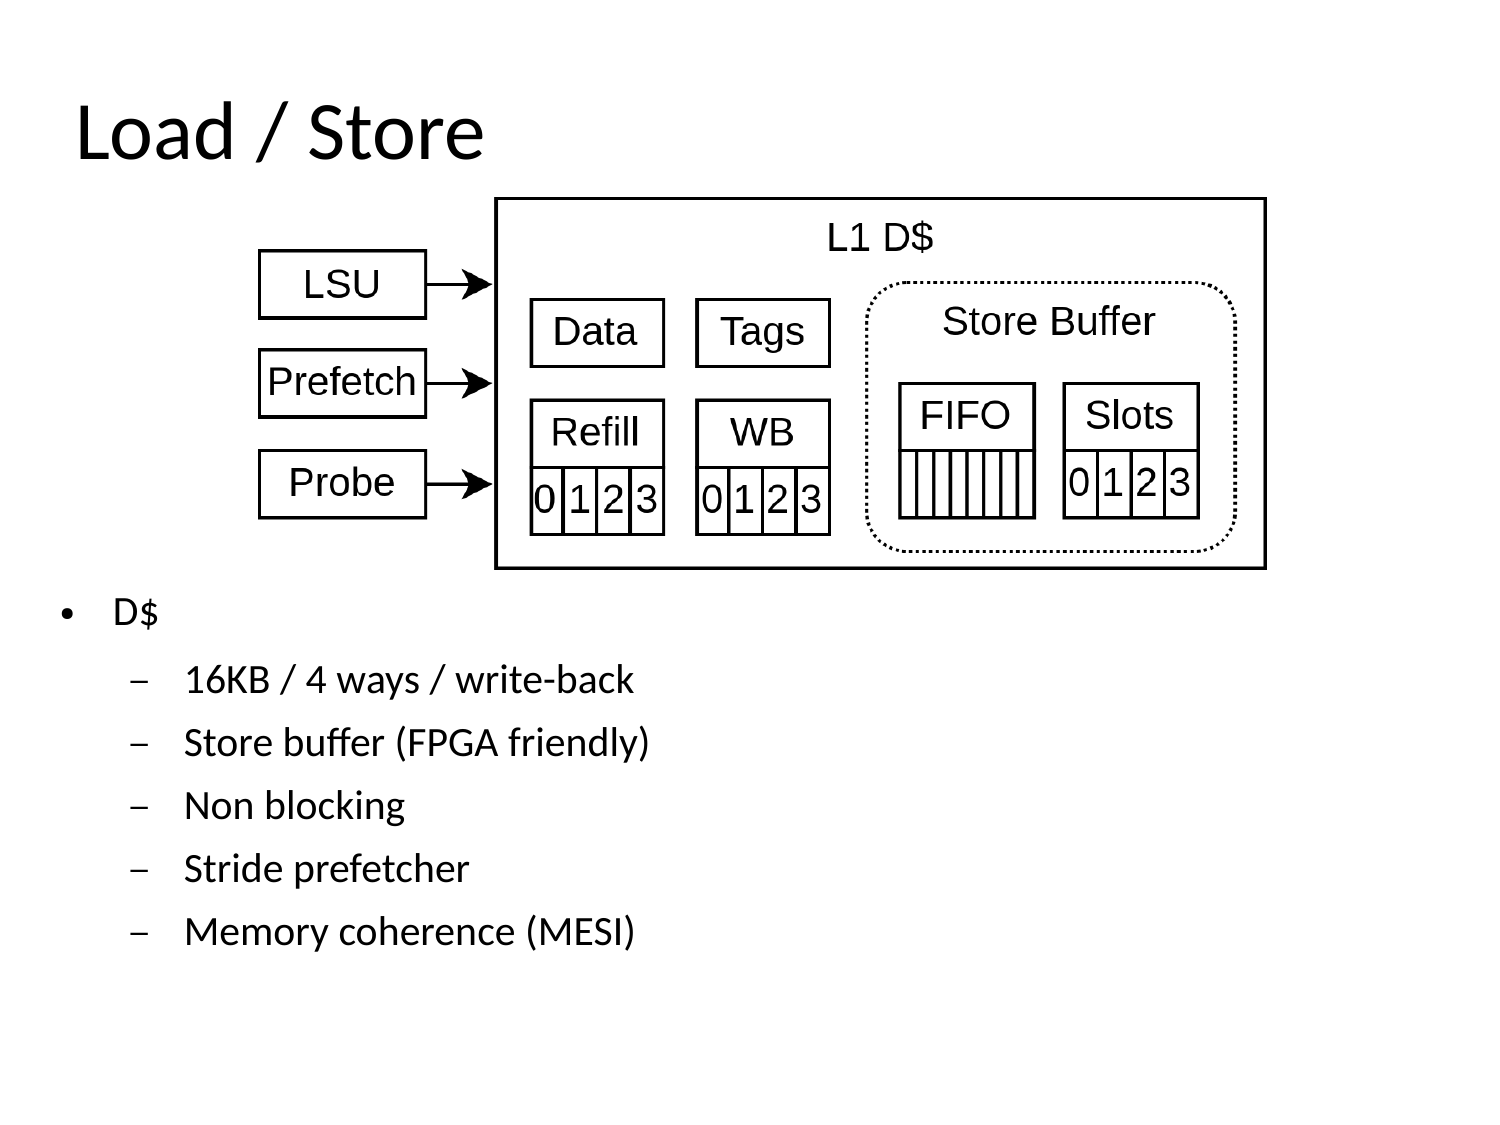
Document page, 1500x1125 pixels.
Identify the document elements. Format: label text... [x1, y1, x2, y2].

title Load / Store [74, 44, 1425, 233]
list D$ 16KB / 4 ways / write-back Store buffer (FPGA friendly) Non blocking Stride prefetcher Memory coherence (MESI) [41, 525, 1477, 1125]
picture [224, 163, 1300, 603]
